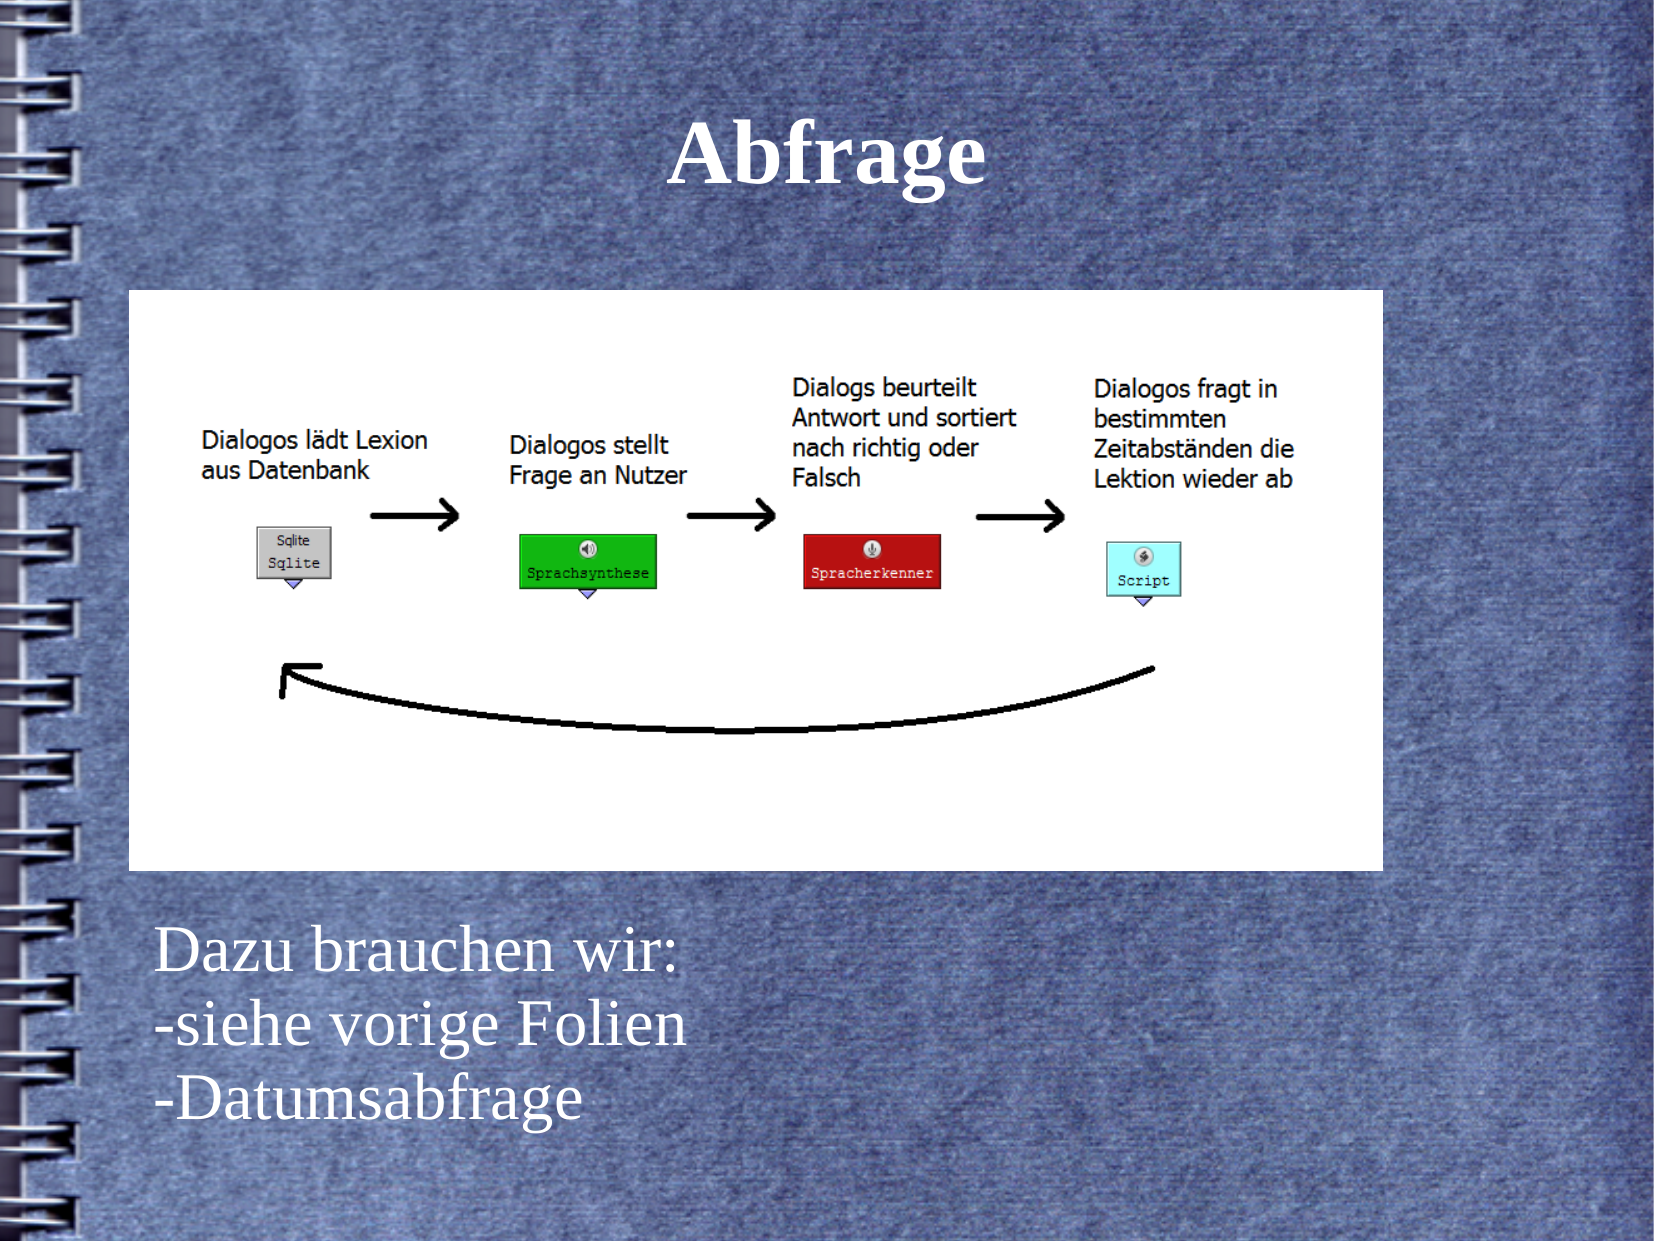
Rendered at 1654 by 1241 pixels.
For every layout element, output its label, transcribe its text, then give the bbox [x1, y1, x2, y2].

picture [0, 0, 1654, 1241]
list Dazu brauchen wir: -siehe vorige Folien -Datumsabfrage [82, 290, 1571, 1134]
title Abfrage [82, 49, 1571, 257]
